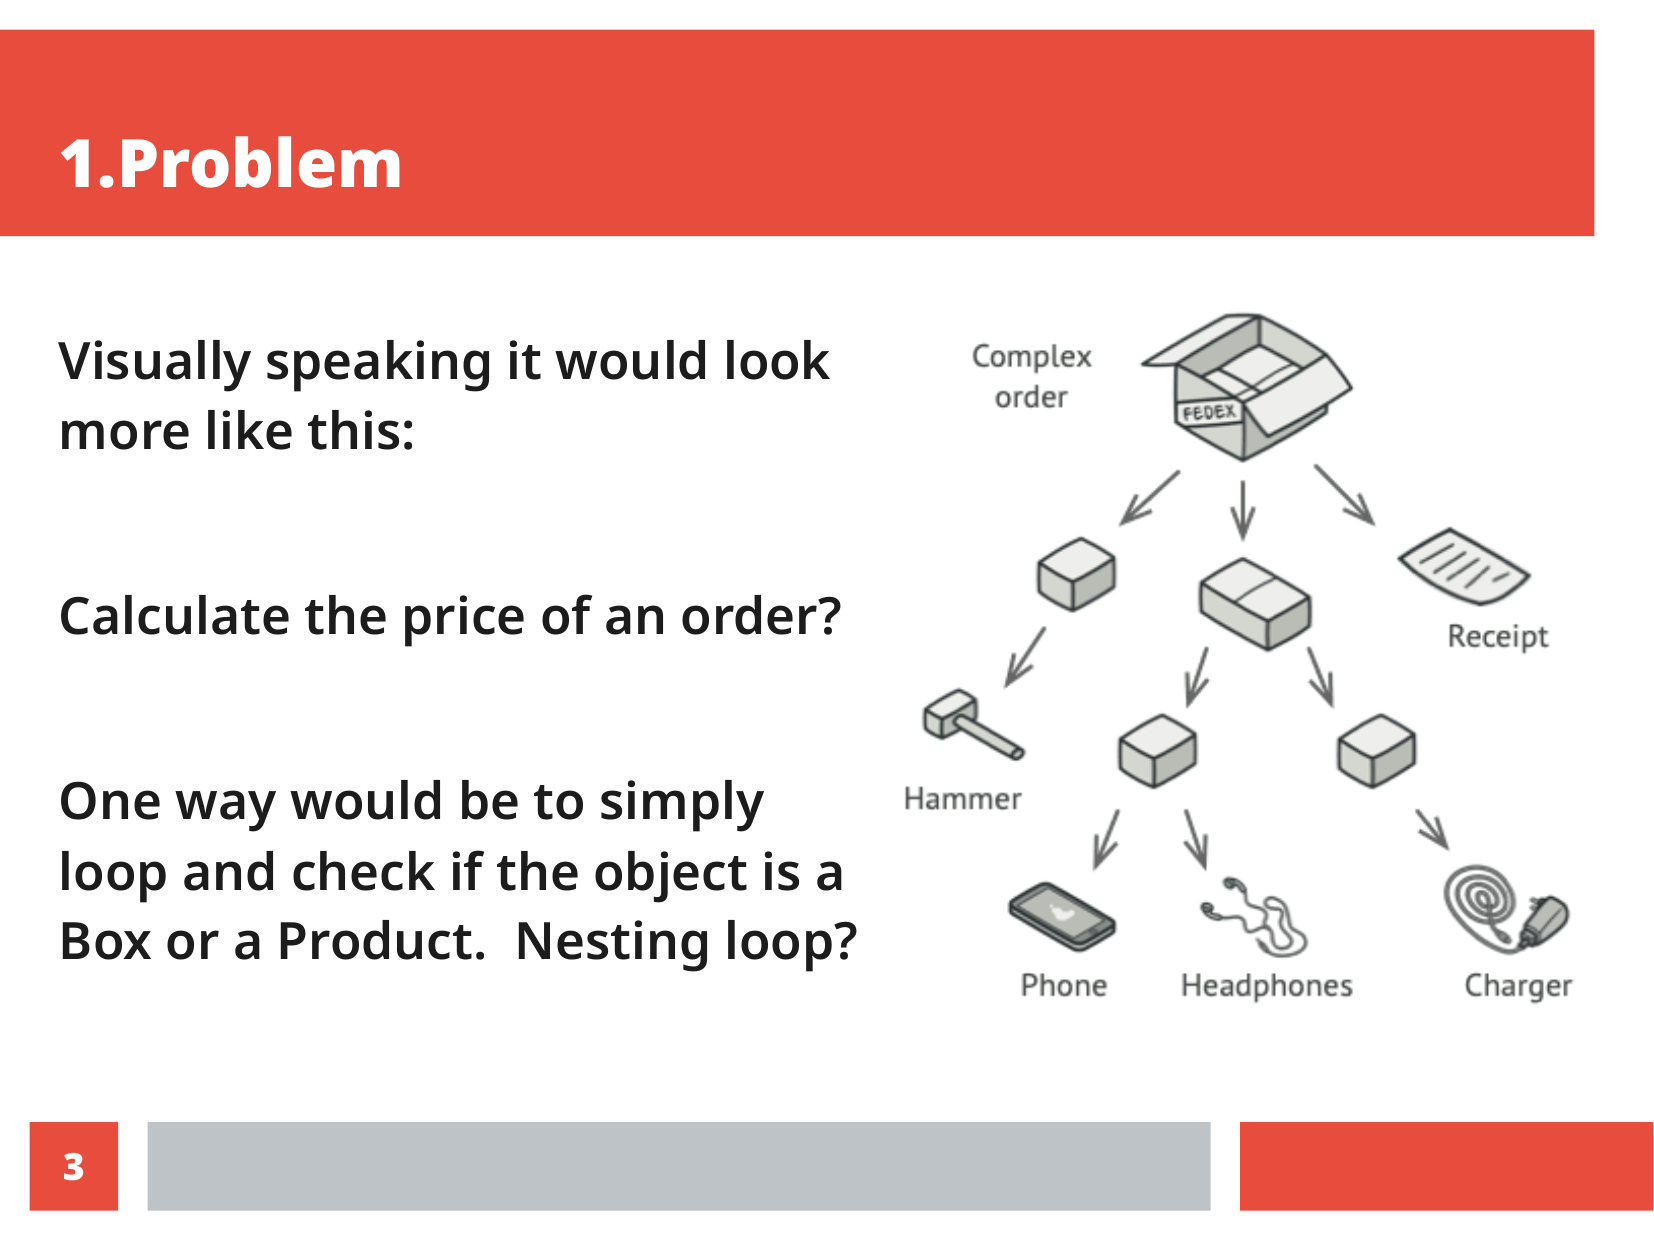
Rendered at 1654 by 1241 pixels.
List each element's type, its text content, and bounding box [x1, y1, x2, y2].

title 1.Problem [59, 59, 1595, 207]
list Visually speaking it would look more like this: Calculate the price of an order? One way would be to simply loop and check if the object is a Box or a Product. Nesting loop? [59, 324, 871, 1093]
picture [870, 284, 1621, 1036]
